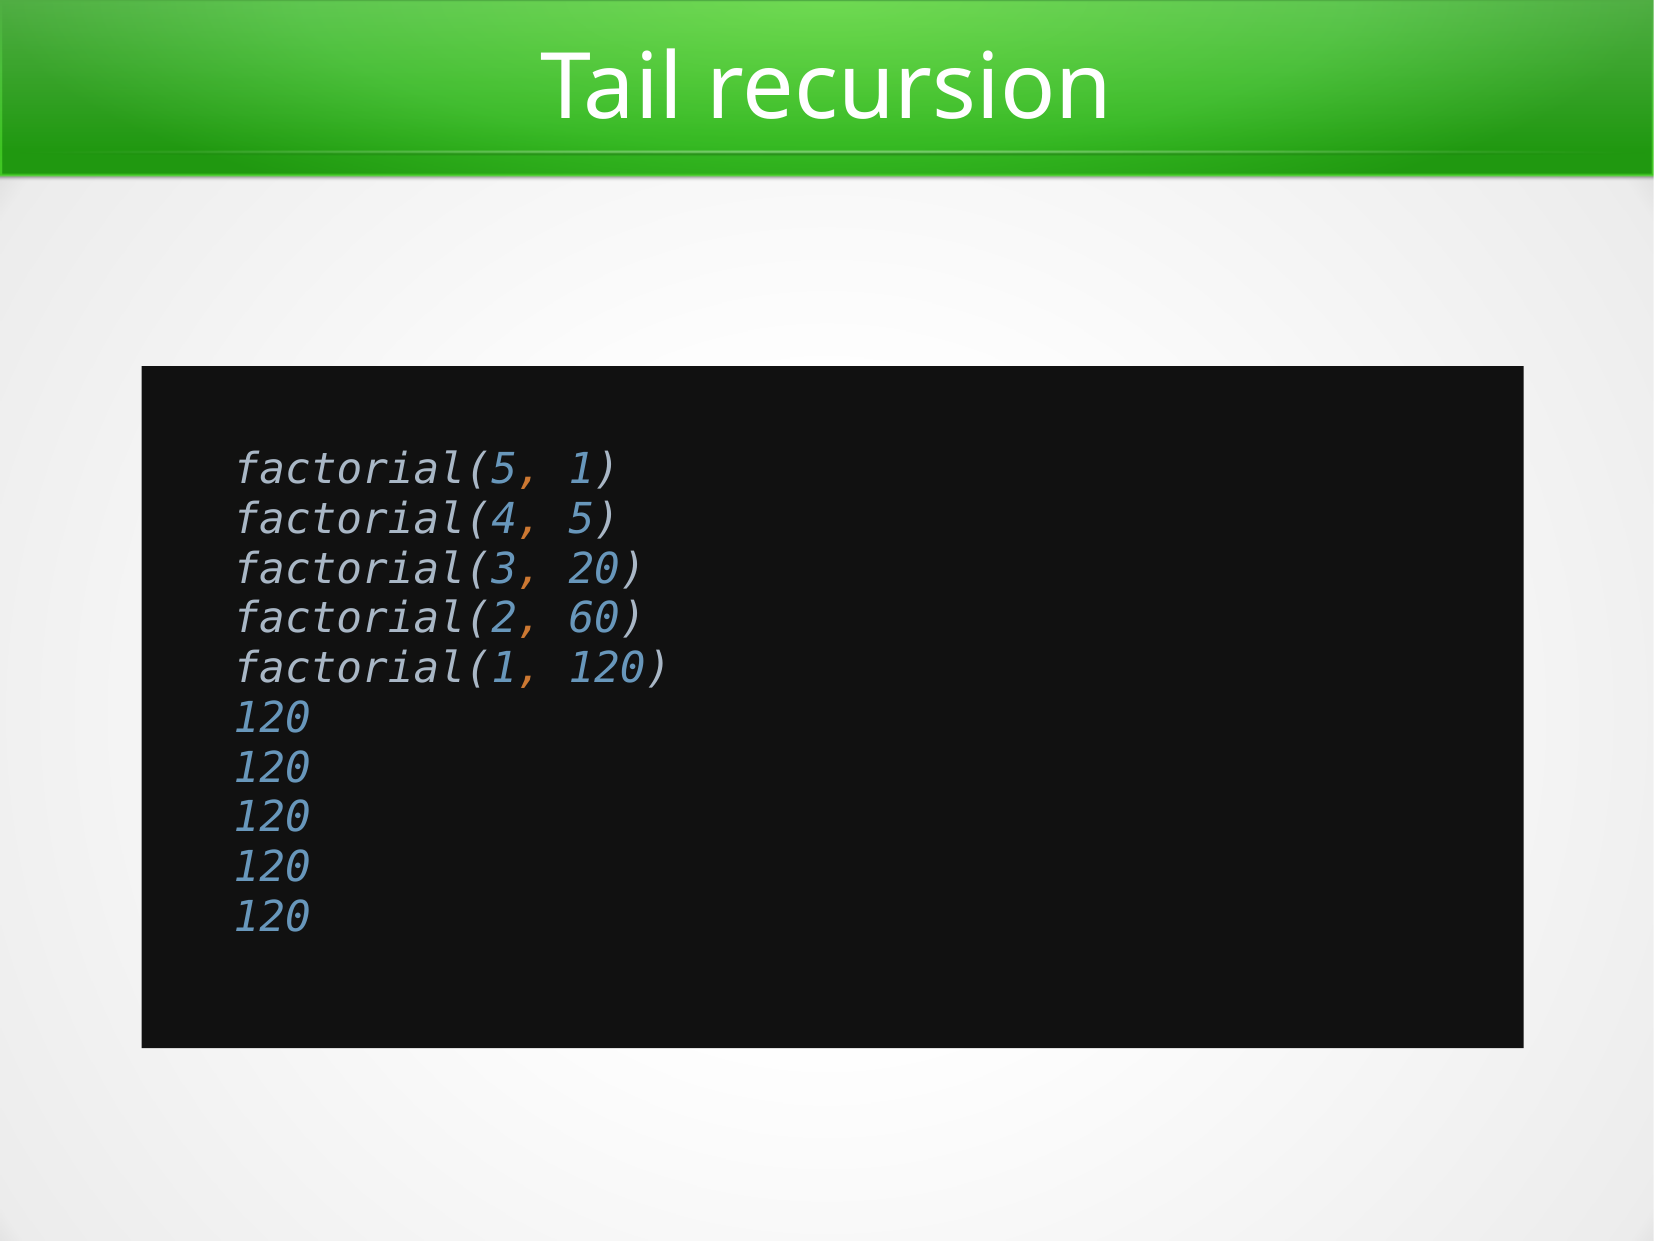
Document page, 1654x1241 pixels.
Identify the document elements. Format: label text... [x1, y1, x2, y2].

picture [0, 0, 1654, 1241]
title Tail recursion [82, 11, 1571, 154]
text_box factorial(5, 1) factorial(4, 5) factorial(3, 20) factorial(2, 60) factorial(1, 120) 120 120 120 120 120 [141, 366, 1524, 1049]
